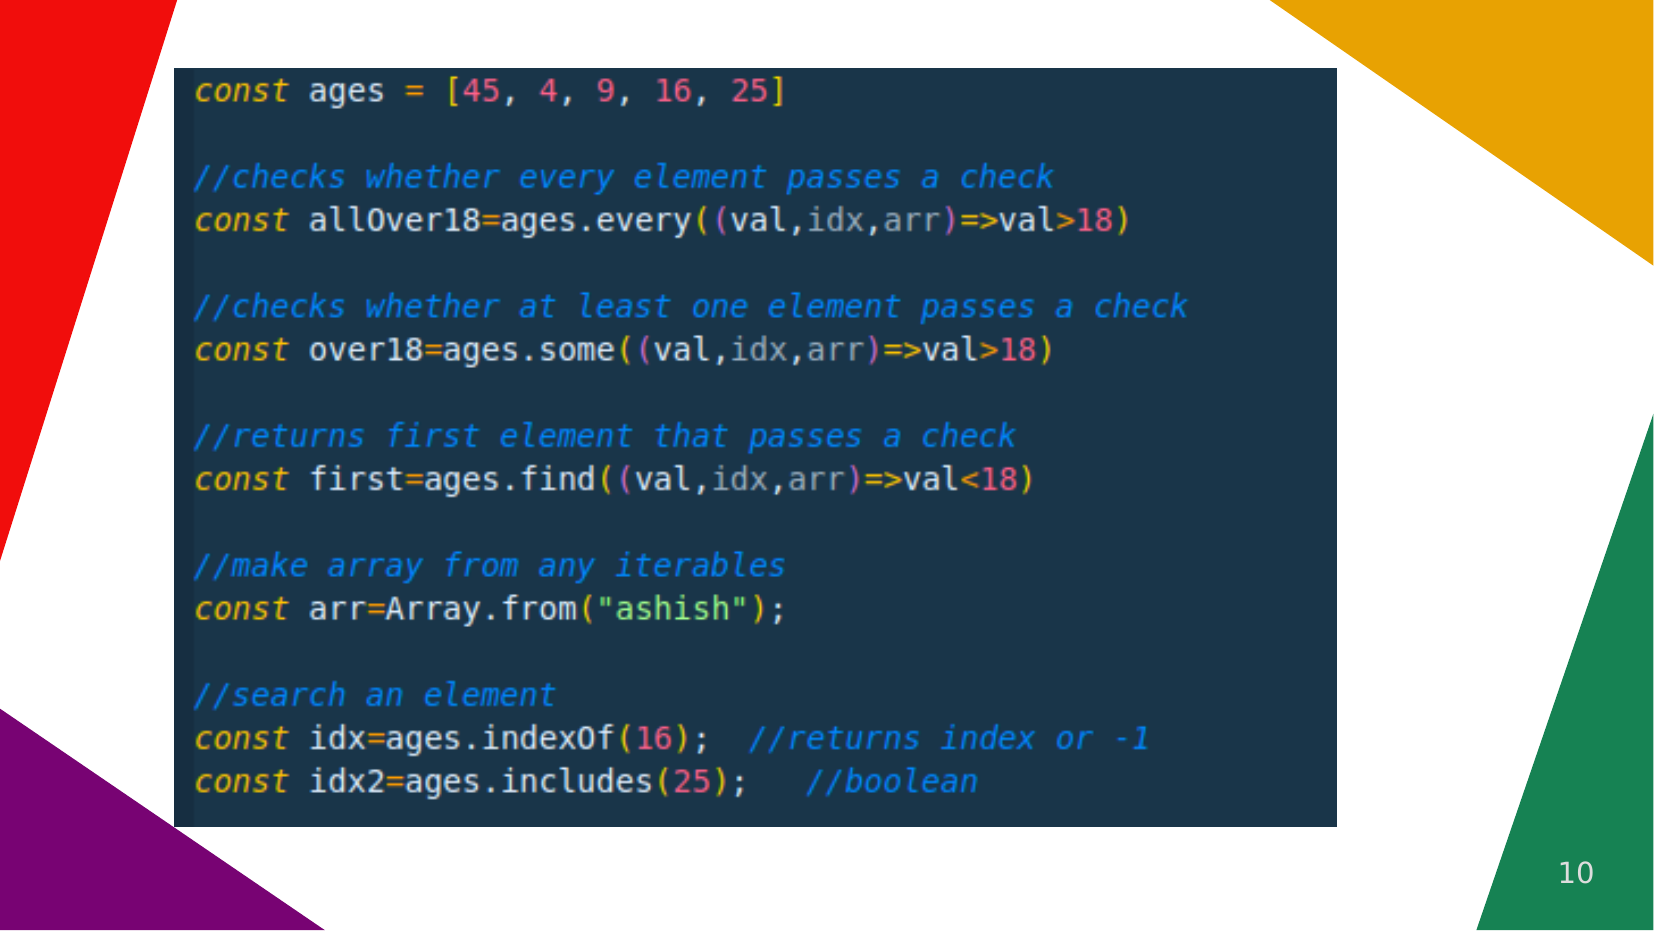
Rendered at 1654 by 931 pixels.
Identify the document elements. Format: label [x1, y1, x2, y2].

picture [174, 68, 1337, 827]
